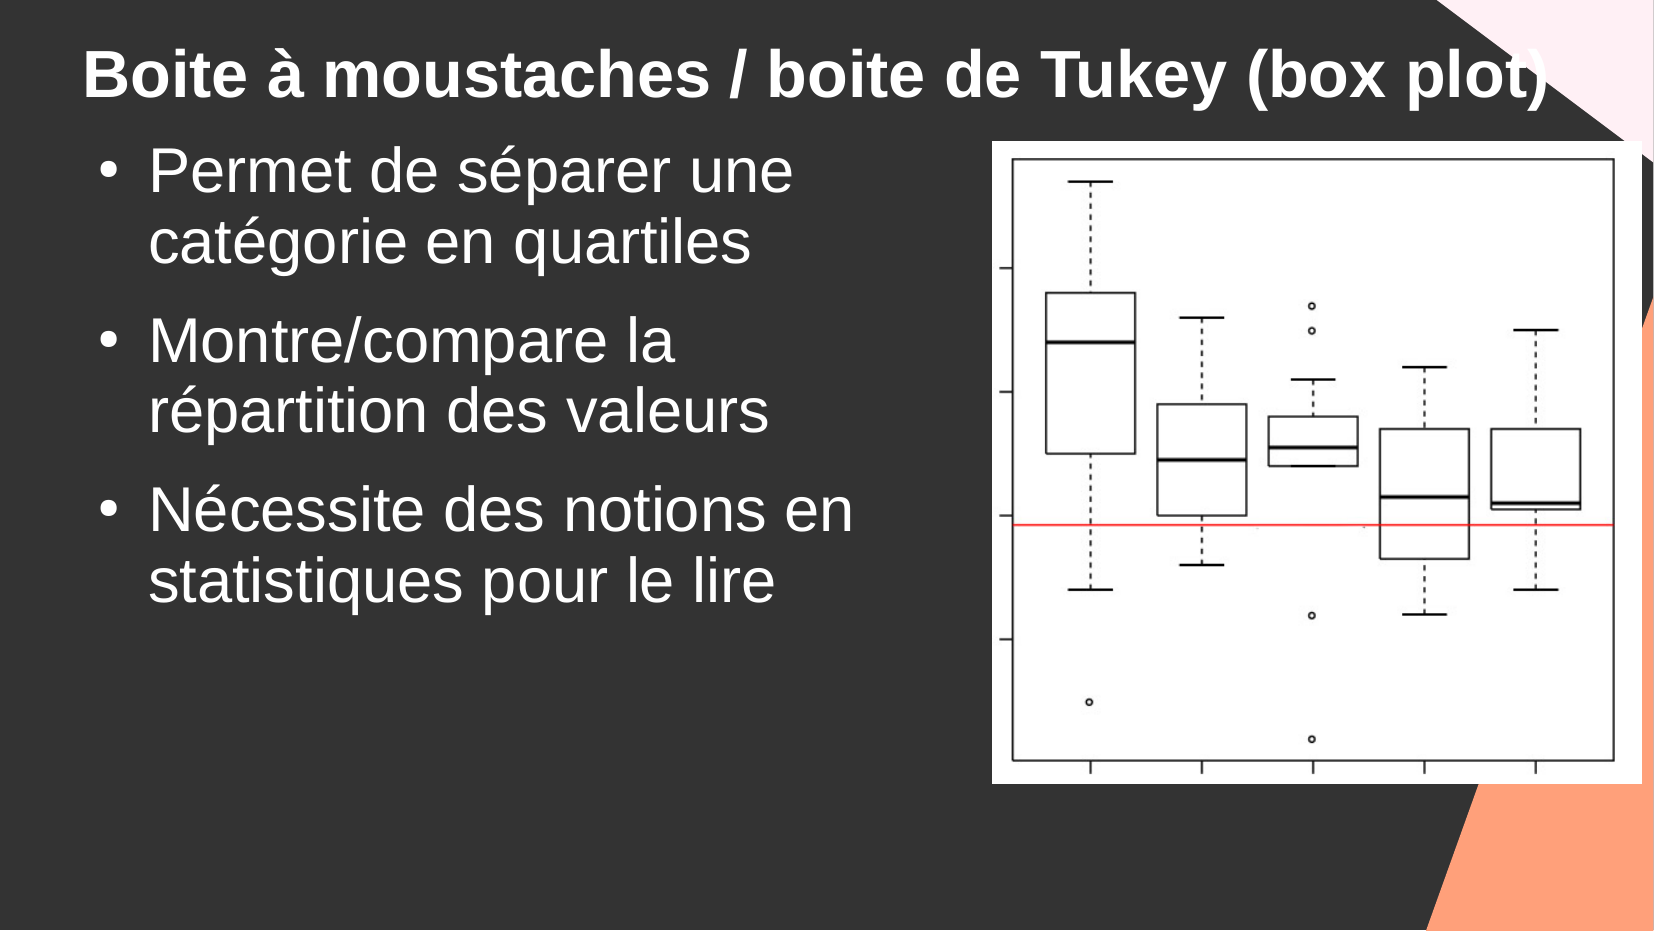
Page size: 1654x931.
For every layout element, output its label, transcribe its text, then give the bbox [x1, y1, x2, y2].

picture [992, 141, 1642, 784]
text_box [1436, 0, 1654, 163]
list Permet de séparer une catégorie en quartiles Montre/compare la répartition des valeurs Nécessite des notions en statistiques pour le lire [80, 135, 863, 638]
title Boite à moustaches / boite de Tukey (box plot) [82, 37, 1571, 115]
text_box [1425, 295, 1654, 931]
